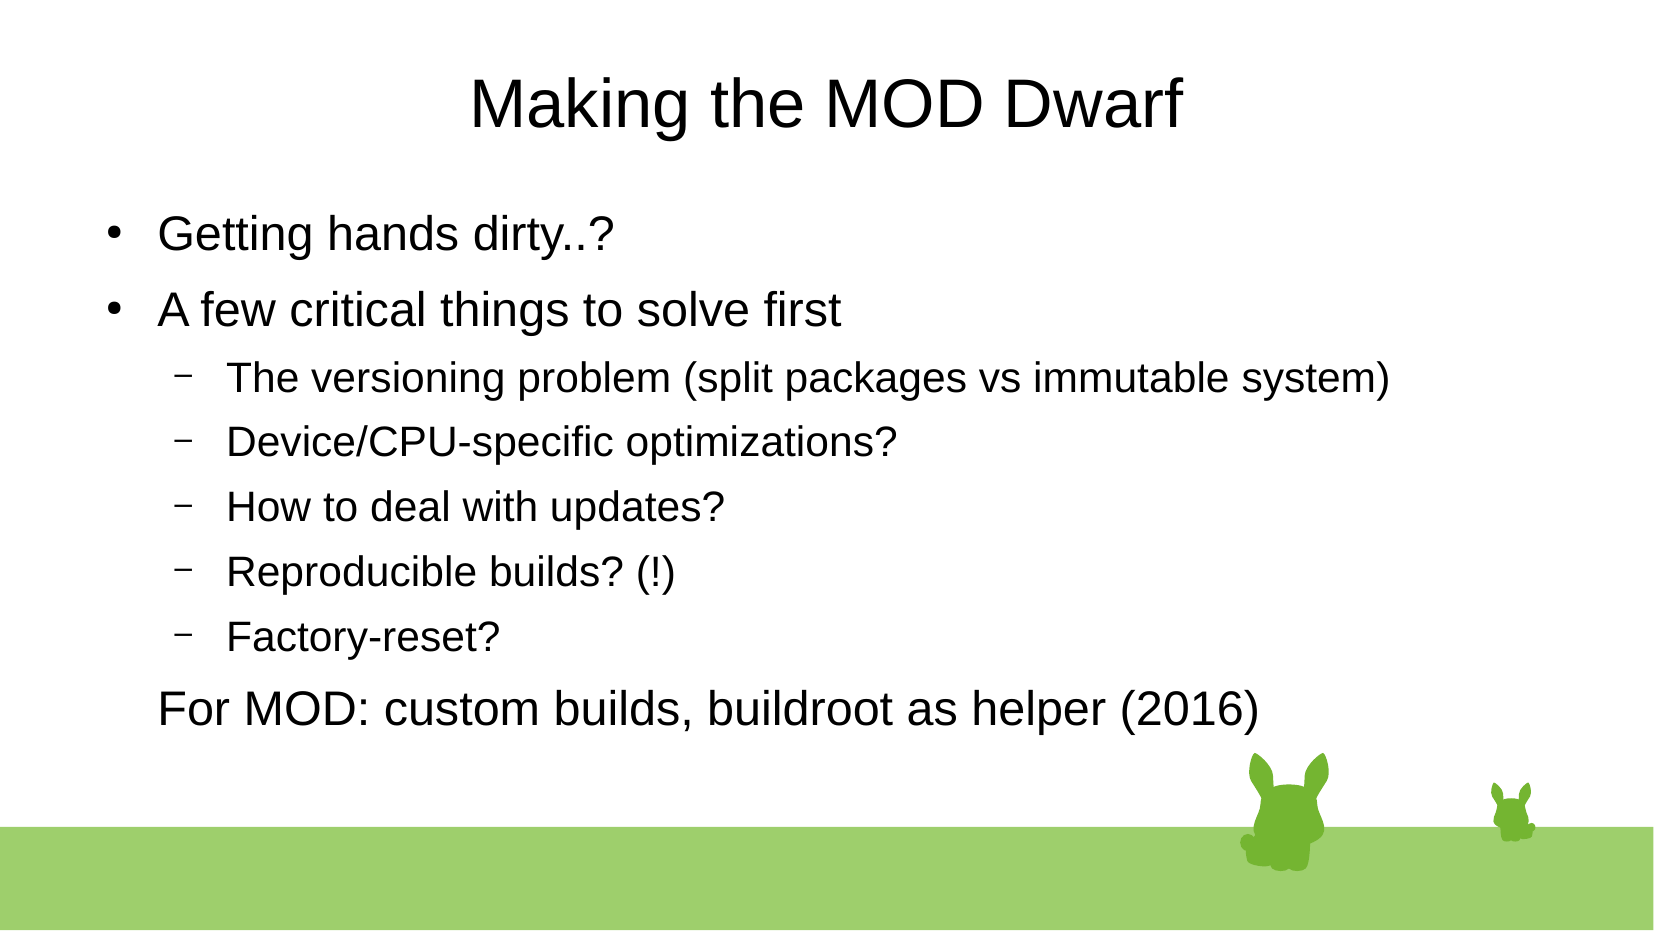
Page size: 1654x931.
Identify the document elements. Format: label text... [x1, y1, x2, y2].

list Getting hands dirty..? A few critical things to solve first The versioning problem (split packages vs immutable system) Device/CPU-specific optimizations? How to deal with updates? Reproducible builds? (!) Factory-reset? For MOD: custom builds, buildroot as helper (2016) [88, 206, 1565, 739]
title Making the MOD Dwarf [88, 29, 1565, 178]
